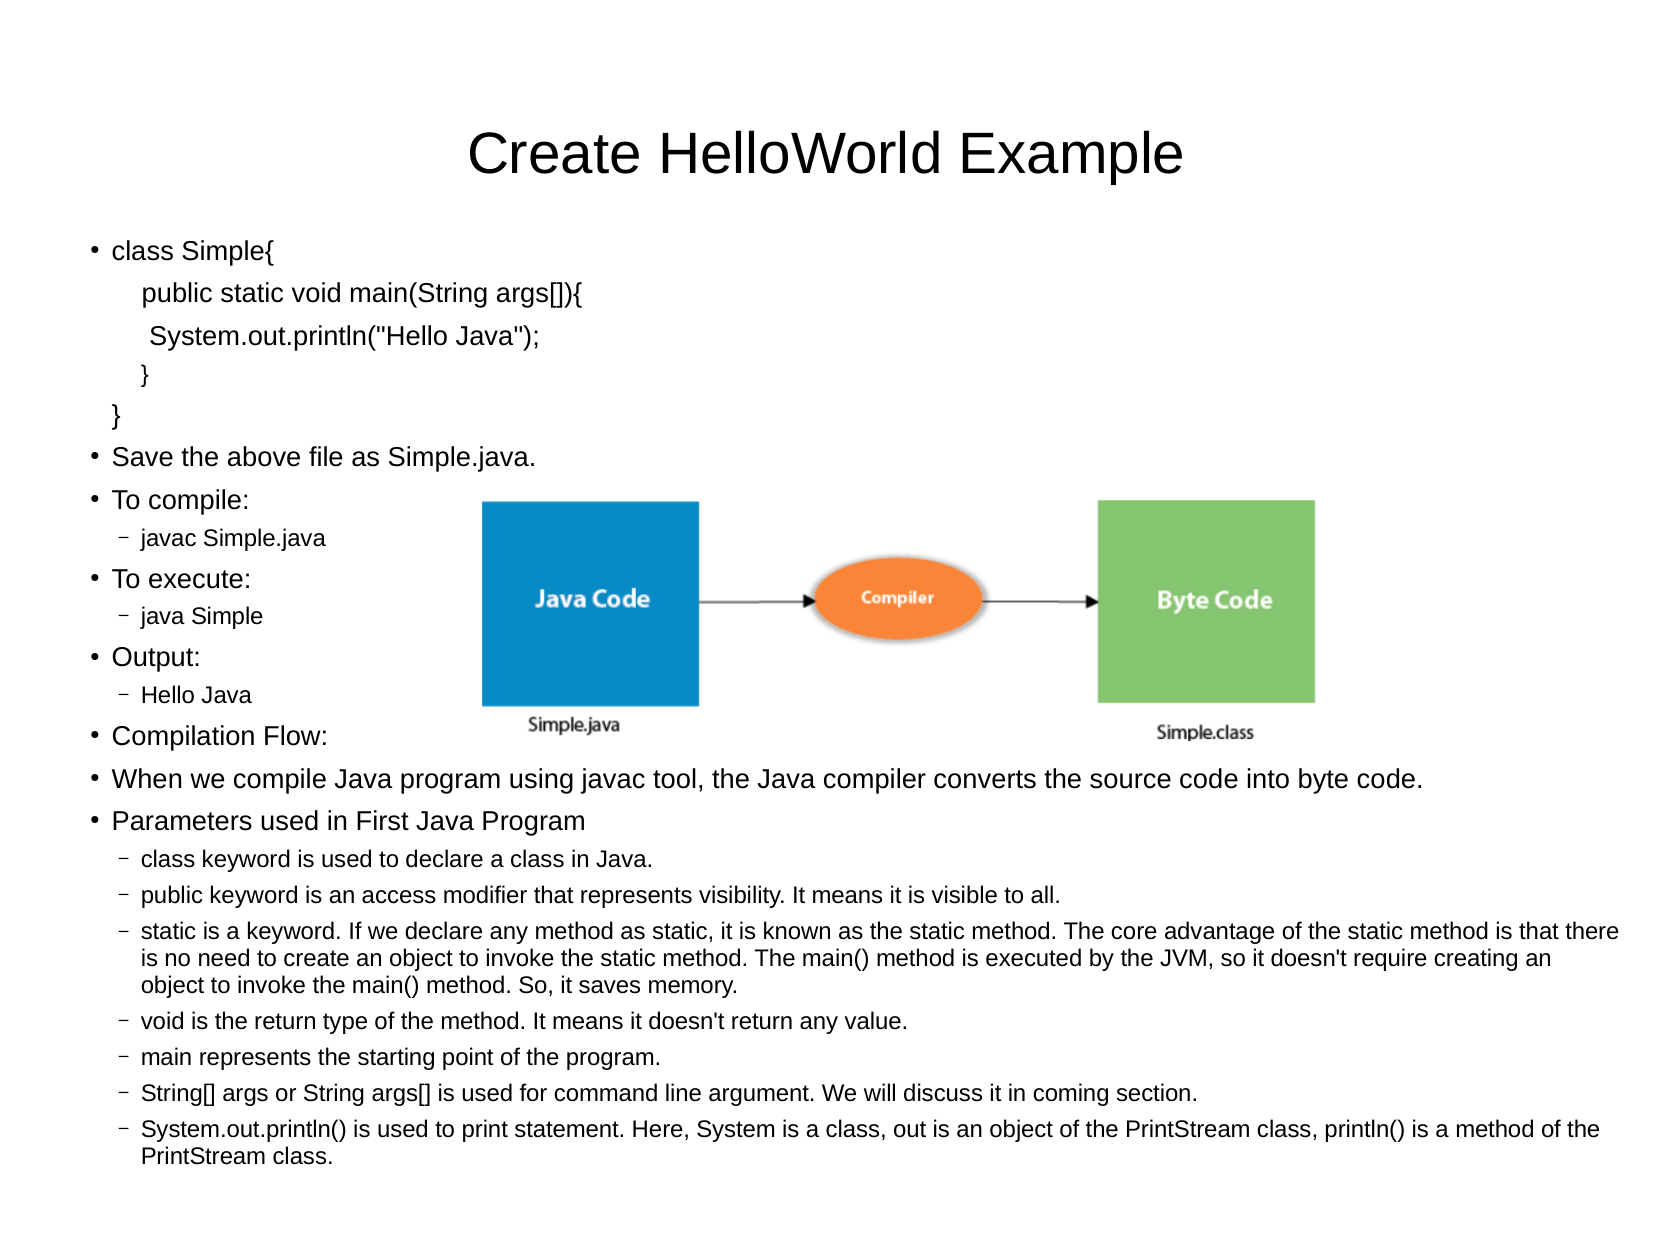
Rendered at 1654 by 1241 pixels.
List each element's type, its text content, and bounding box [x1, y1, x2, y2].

picture [477, 492, 1316, 741]
list class Simple{ public static void main(String args[]){ System.out.println("Hello Java"); } } Save the above file as Simple.java. To compile: javac Simple.java To execute: java Simple Output: Hello Java Compilation Flow: When we compile Java program using javac tool, the Java compiler converts the source code into byte code. Parameters used in First Java Program class keyword is used to declare a class in Java. public keyword is an access modifier that represents visibility. It means it is visible to all. static is a keyword. If we declare any method as static, it is known as the static method. The core advantage of the static method is that there is no need to create an object to invoke the static method. The main() method is executed by the JVM, so it doesn't require creating an object to invoke the main() method. So, it saves memory. void is the return type of the method. It means it doesn't return any value. main represents the starting point of the program. String[] args or String args[] is used for command line argument. We will discuss it in coming section. System.out.println() is used to print statement. Here, System is a class, out is an object of the PrintStream class, println() is a method of the PrintStream class. [82, 235, 1622, 1197]
title Create HelloWorld Example [82, 49, 1571, 235]
